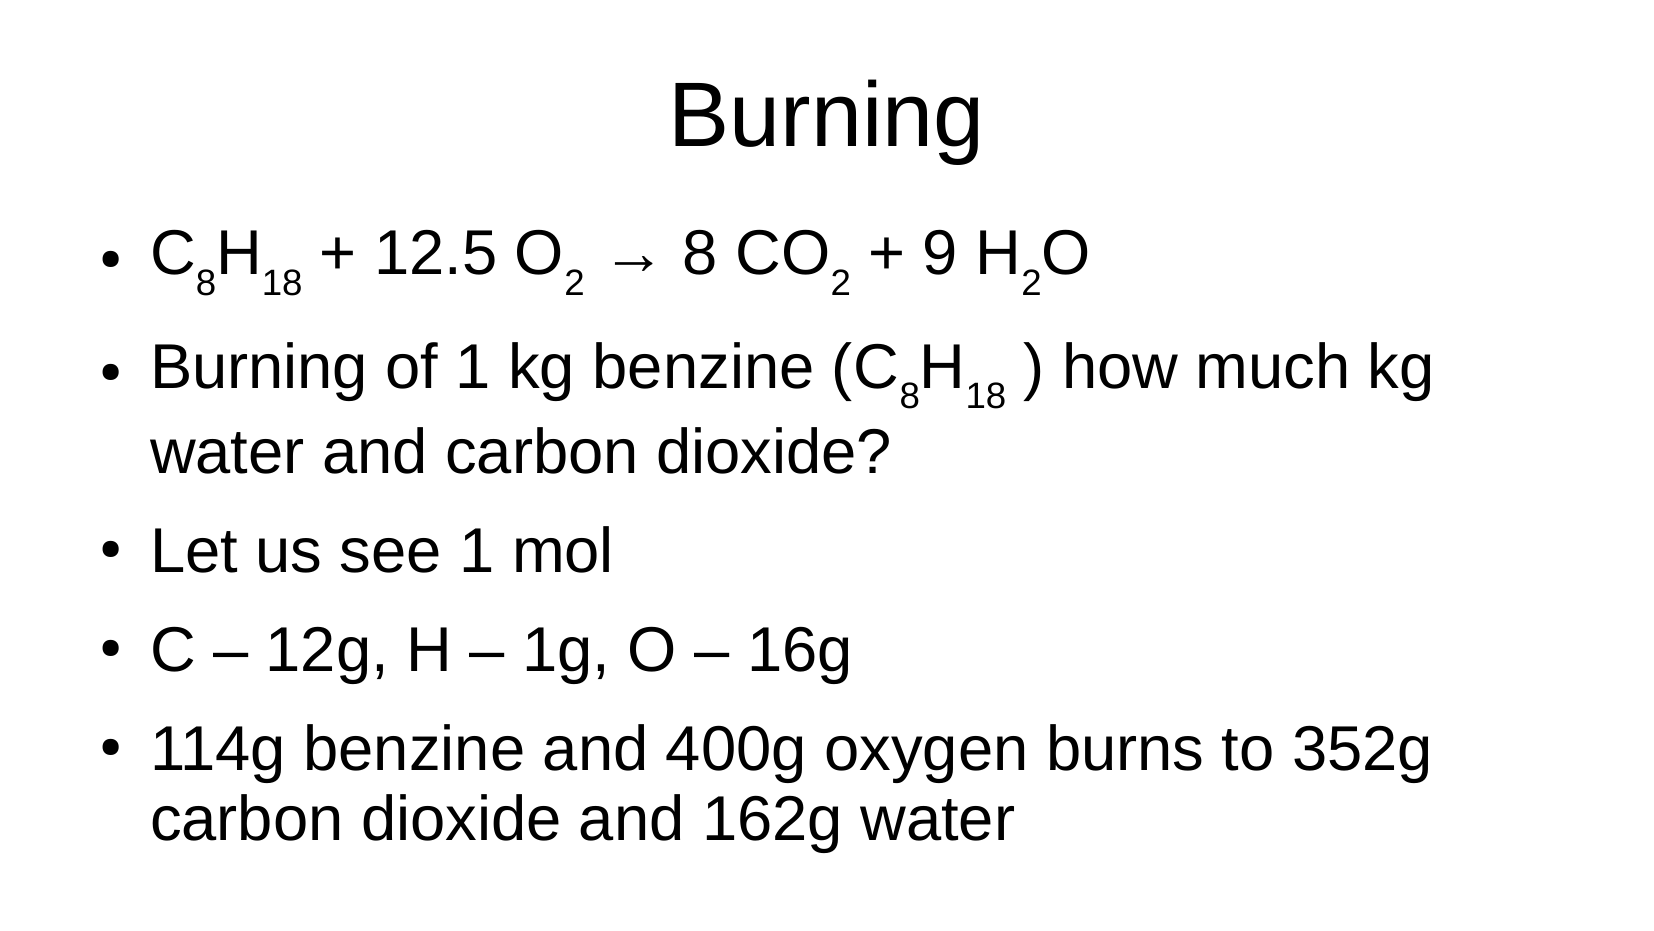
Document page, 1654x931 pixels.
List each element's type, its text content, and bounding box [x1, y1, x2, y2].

title Burning [82, 37, 1571, 193]
list C8H18 + 12.5 O2 → 8 CO2 + 9 H2O Burning of 1 kg benzine (C8H18 ) how much kg water and carbon dioxide? Let us see 1 mol C – 12g, H – 1g, O – 16g 114g benzine and 400g oxygen burns to 352g carbon dioxide and 162g water [82, 217, 1571, 856]
